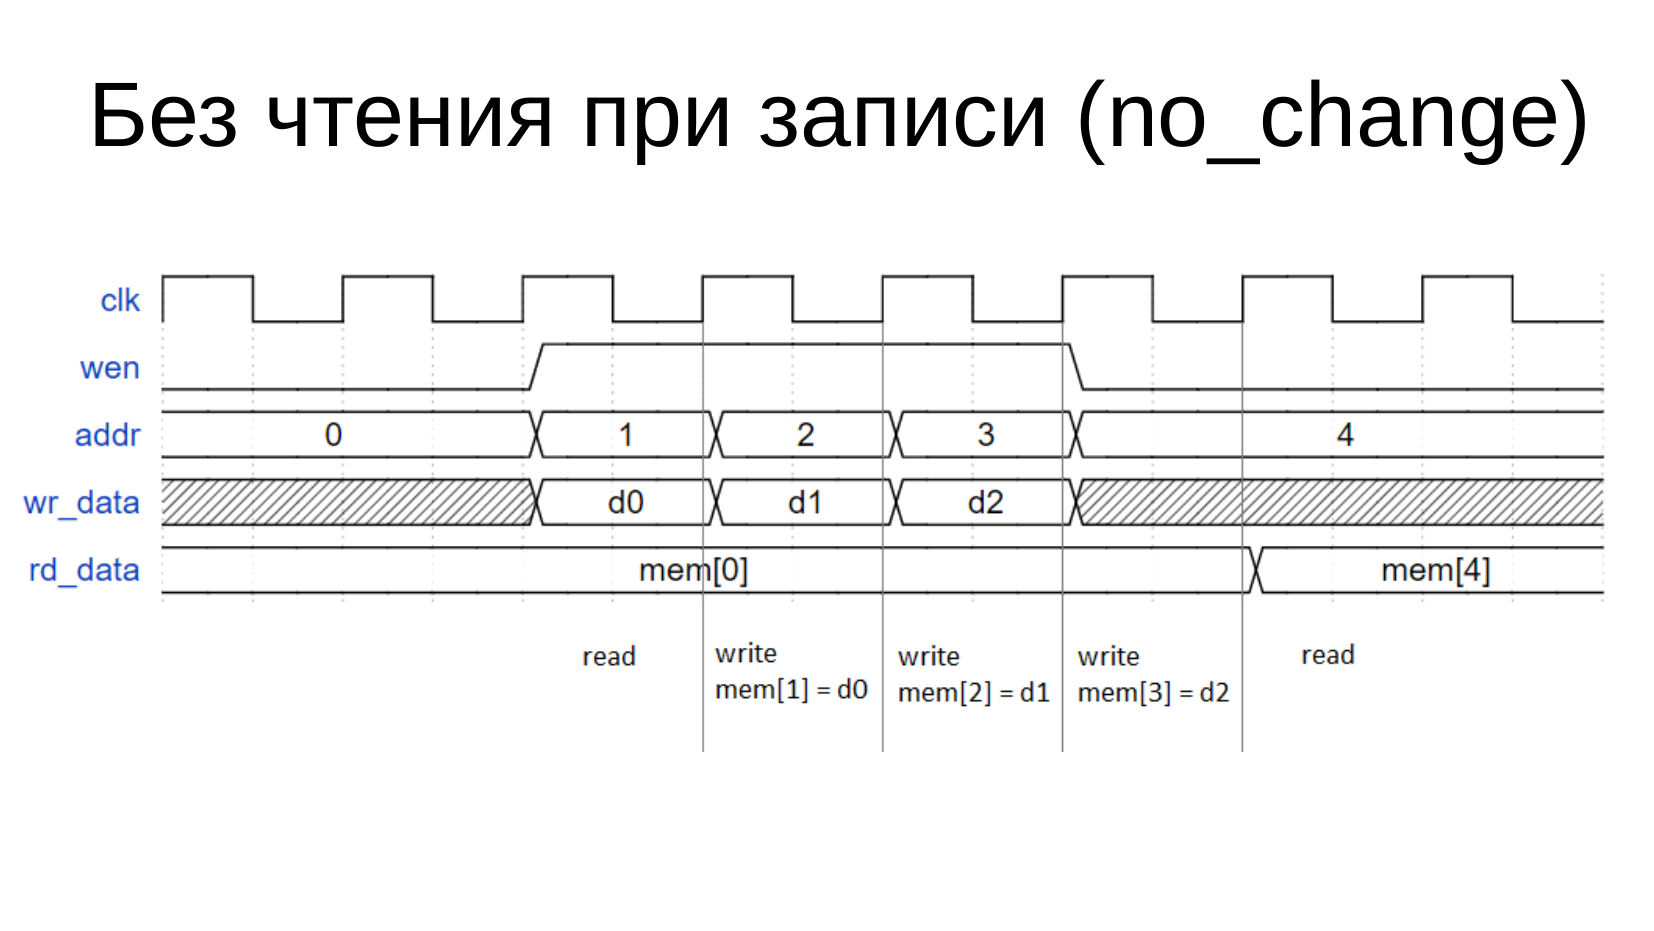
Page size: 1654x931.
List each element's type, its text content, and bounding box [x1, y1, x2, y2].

title Без чтения при записи (no_change) [60, 12, 1621, 218]
picture [18, 269, 1606, 752]
